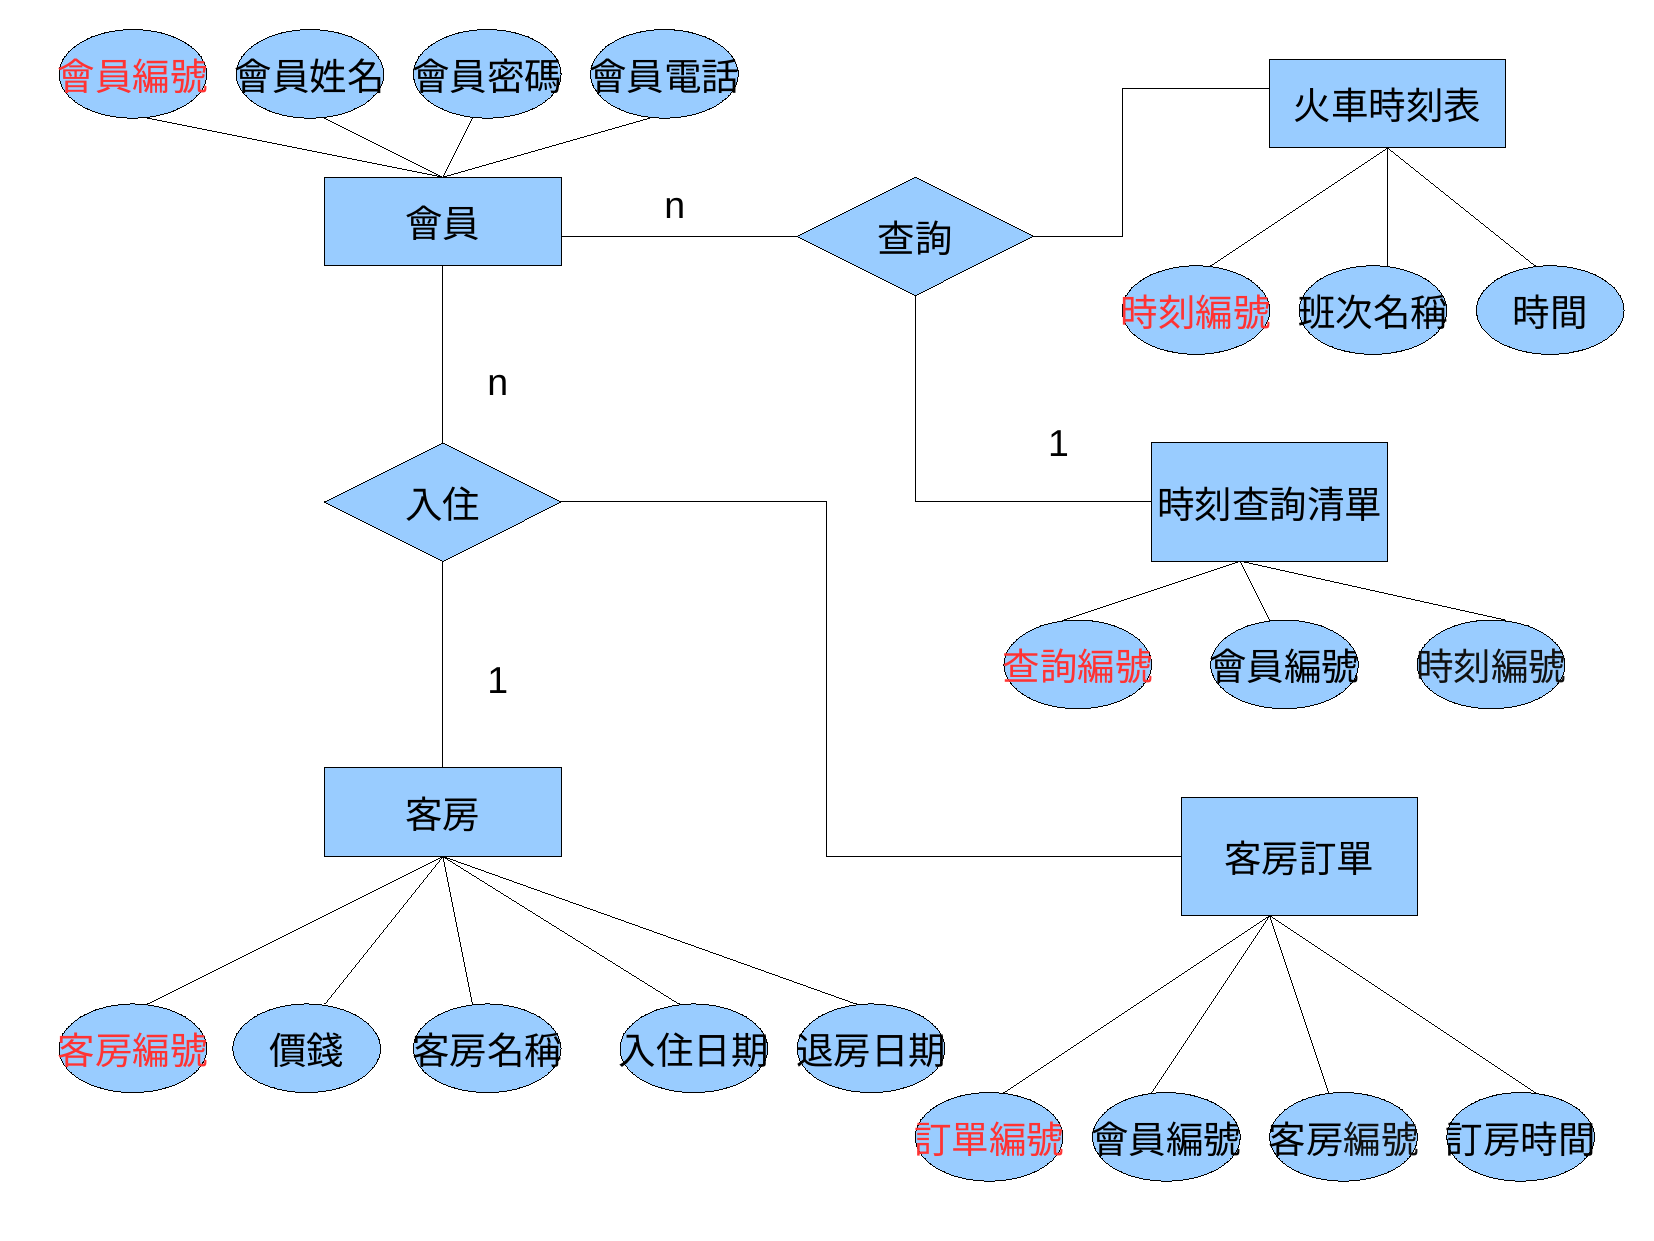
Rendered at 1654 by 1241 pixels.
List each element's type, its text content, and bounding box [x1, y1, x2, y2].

text_box n [472, 354, 523, 412]
text_box 訂單編號 [915, 1092, 1063, 1182]
text_box 時刻查詢清單 [1151, 442, 1388, 562]
text_box 火車時刻表 [1269, 59, 1506, 148]
text_box 會員姓名 [236, 29, 384, 119]
text_box 客房編號 [59, 1003, 207, 1093]
text_box 會員姓名 [357, 65, 371, 74]
text_box 會員密碼 [413, 29, 558, 119]
text_box 會員編號 [1210, 620, 1359, 709]
text_box 會員 [324, 177, 562, 266]
text_box 會員密碼 [552, 63, 562, 85]
text_box 會員電話 [722, 81, 733, 89]
text_box 會員編號 [1092, 1092, 1241, 1182]
text_box 會員編號 [59, 29, 207, 119]
text_box 客房編號 [1269, 1092, 1418, 1182]
text_box 1 [472, 651, 523, 709]
text_box 班次名稱 [1302, 265, 1447, 355]
text_box 會員電話 [728, 62, 739, 87]
text_box 時間 [1476, 265, 1625, 355]
text_box 1 [1033, 415, 1084, 473]
text_box 訂房時間 [1446, 1092, 1591, 1182]
text_box 時刻編號 [1420, 620, 1565, 709]
text_box 查詢 [797, 177, 1034, 296]
text_box 會員姓名 [362, 80, 377, 89]
text_box 班次名稱 [1299, 300, 1304, 322]
text_box 時刻編號 [1125, 265, 1270, 355]
text_box 入住 [324, 442, 561, 562]
text_box 退房日期 [797, 1003, 941, 1093]
text_box 入住日期 [620, 1003, 764, 1093]
text_box 價錢 [232, 1003, 381, 1093]
text_box 客房 [324, 767, 562, 857]
text_box 查詢編號 [1003, 620, 1152, 709]
text_box n [649, 177, 700, 235]
text_box 客房名稱 [413, 1003, 562, 1093]
text_box 客房訂單 [1181, 797, 1418, 916]
text_box 會員電話 [590, 29, 735, 119]
